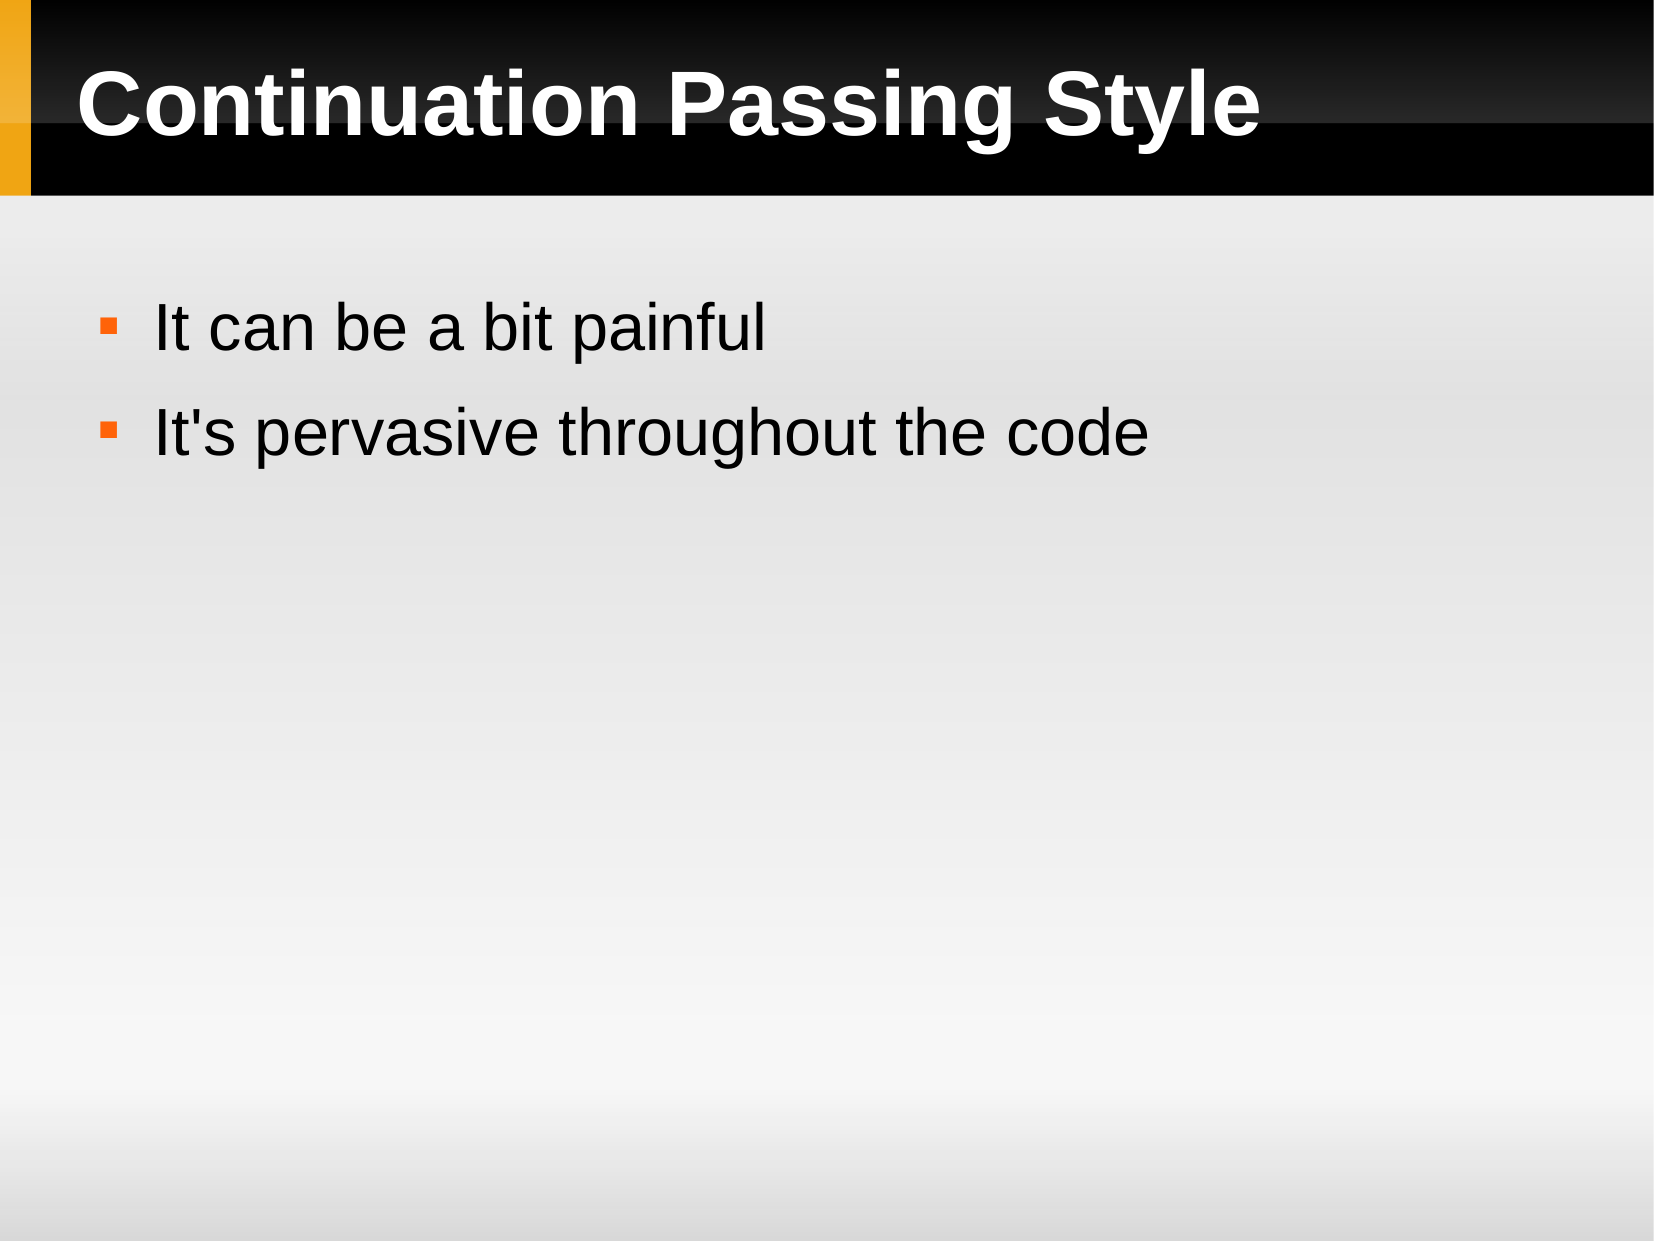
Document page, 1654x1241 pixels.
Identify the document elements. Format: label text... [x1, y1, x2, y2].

picture [0, 0, 1654, 1241]
title Continuation Passing Style [76, 0, 1565, 208]
list It can be a bit painful It's pervasive throughout the code [82, 290, 1571, 1109]
